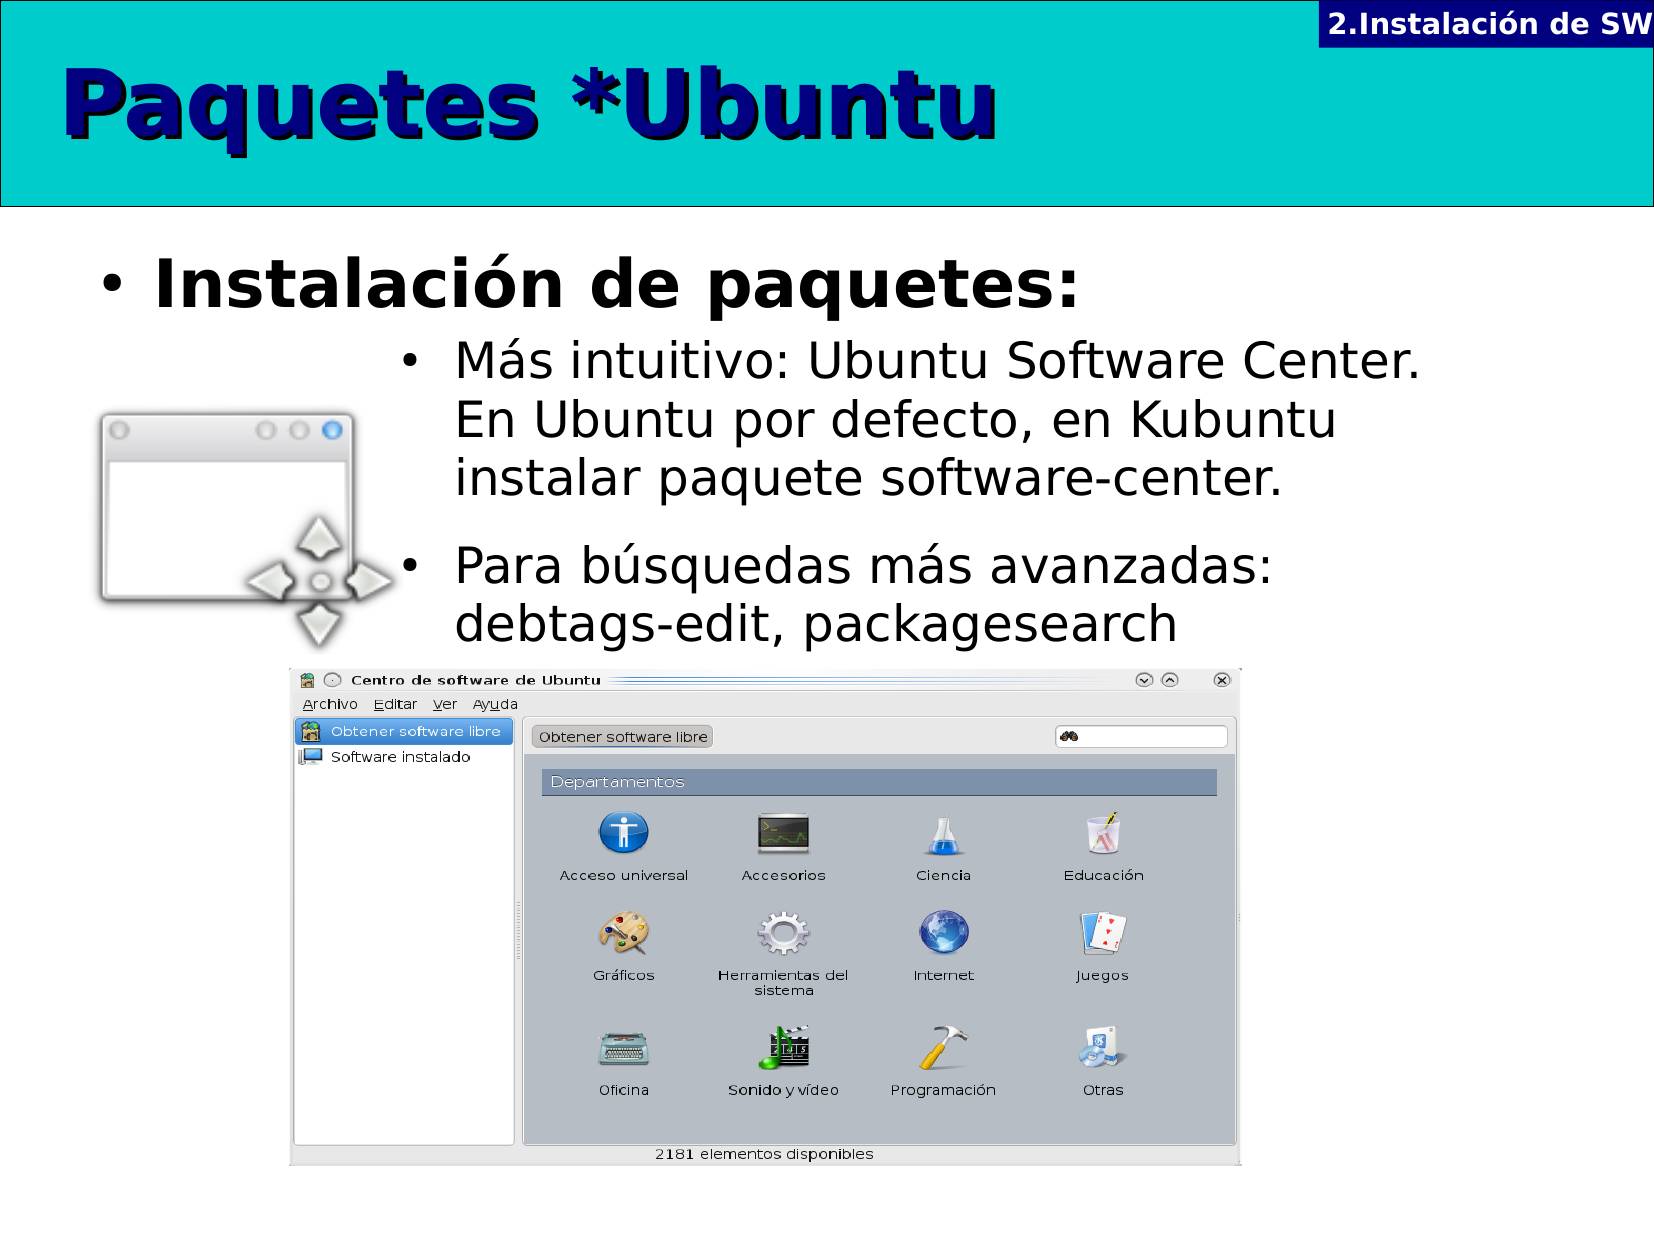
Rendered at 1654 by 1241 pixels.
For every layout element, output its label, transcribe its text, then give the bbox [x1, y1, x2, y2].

text_box Más intuitivo: Ubuntu Software Center. En Ubuntu por defecto, en Kubuntu instalar paquete software-center. Para búsquedas más avanzadas: debtags-edit, packagesearch [383, 332, 1484, 843]
picture [289, 668, 1242, 1166]
list Instalación de paquetes: [82, 245, 1571, 1109]
text_box 2.Instalación de SW [1318, 0, 1654, 48]
picture [83, 366, 383, 654]
title Paquetes *Ubuntu [59, 14, 1654, 192]
